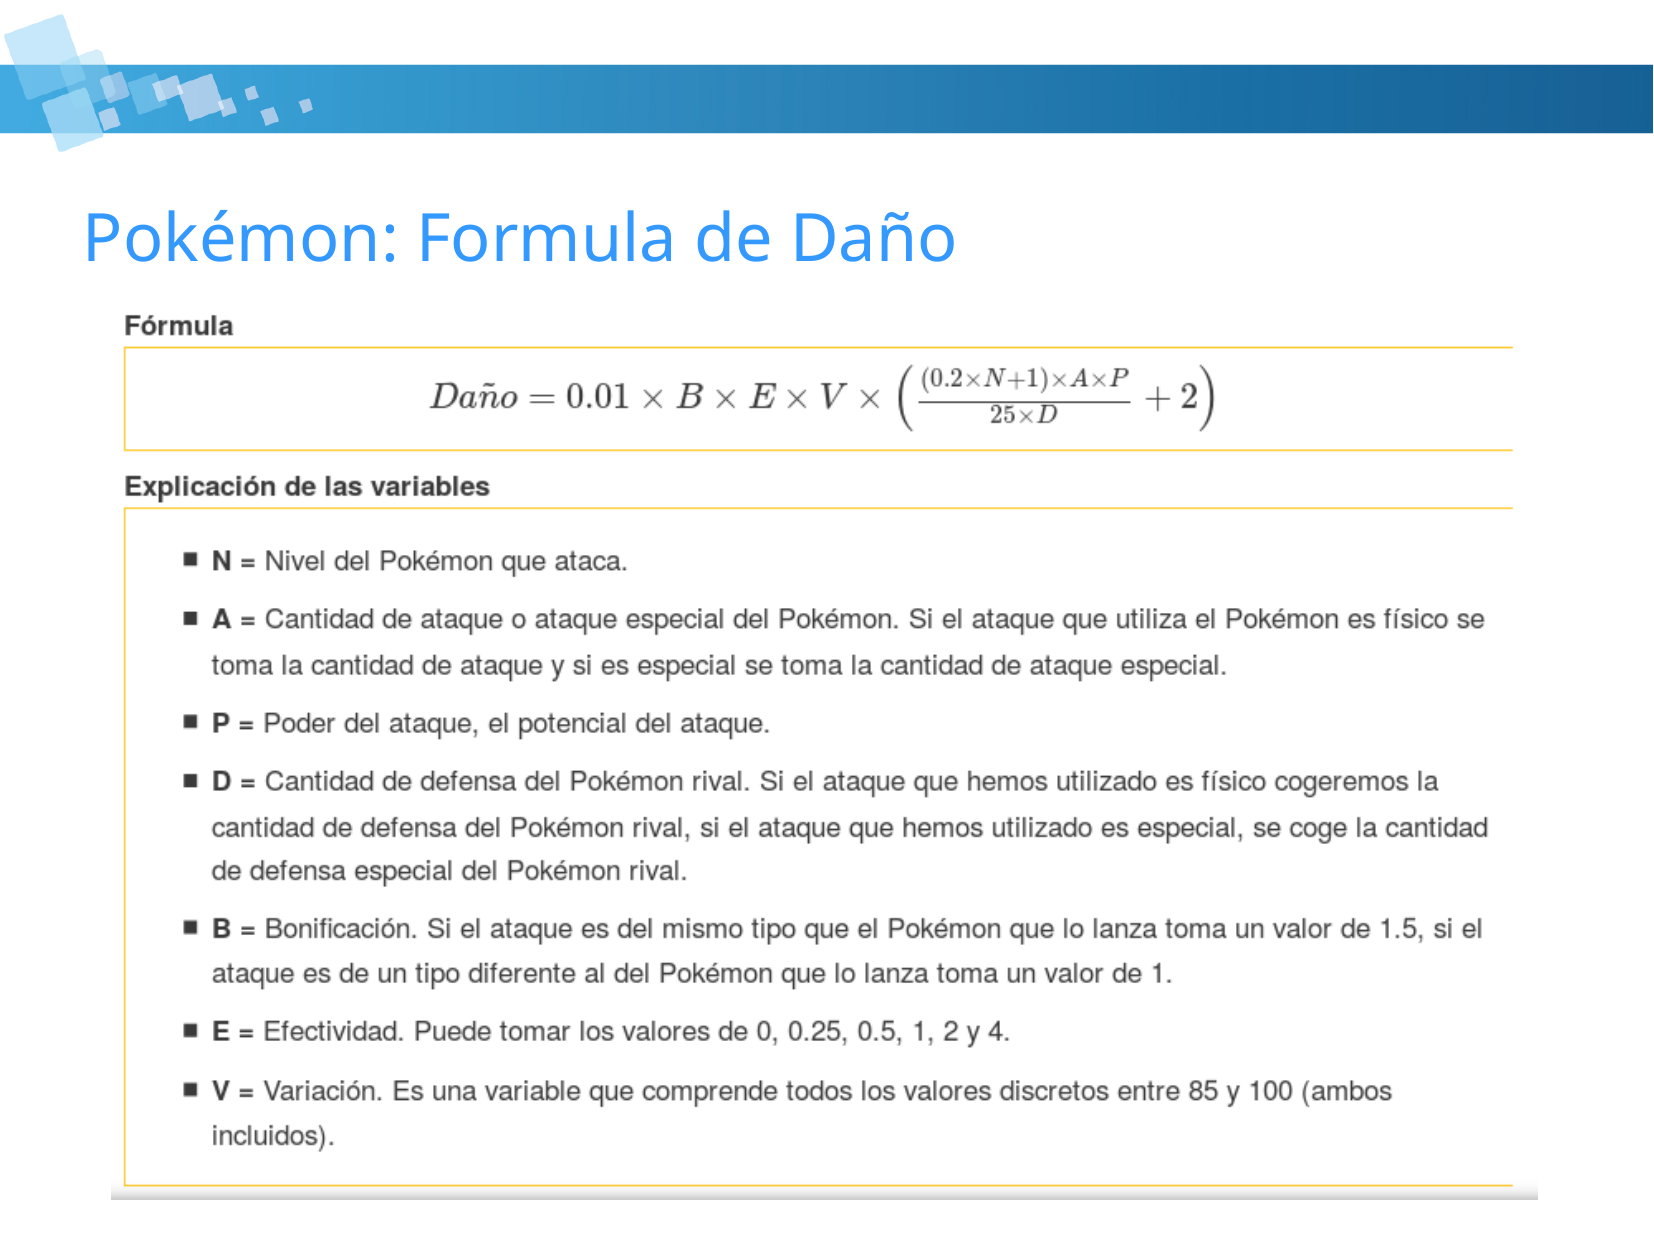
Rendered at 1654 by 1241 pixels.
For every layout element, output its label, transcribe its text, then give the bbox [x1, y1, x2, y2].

picture [0, 0, 1653, 1238]
title Pokémon: Formula de Daño [82, 132, 1571, 340]
